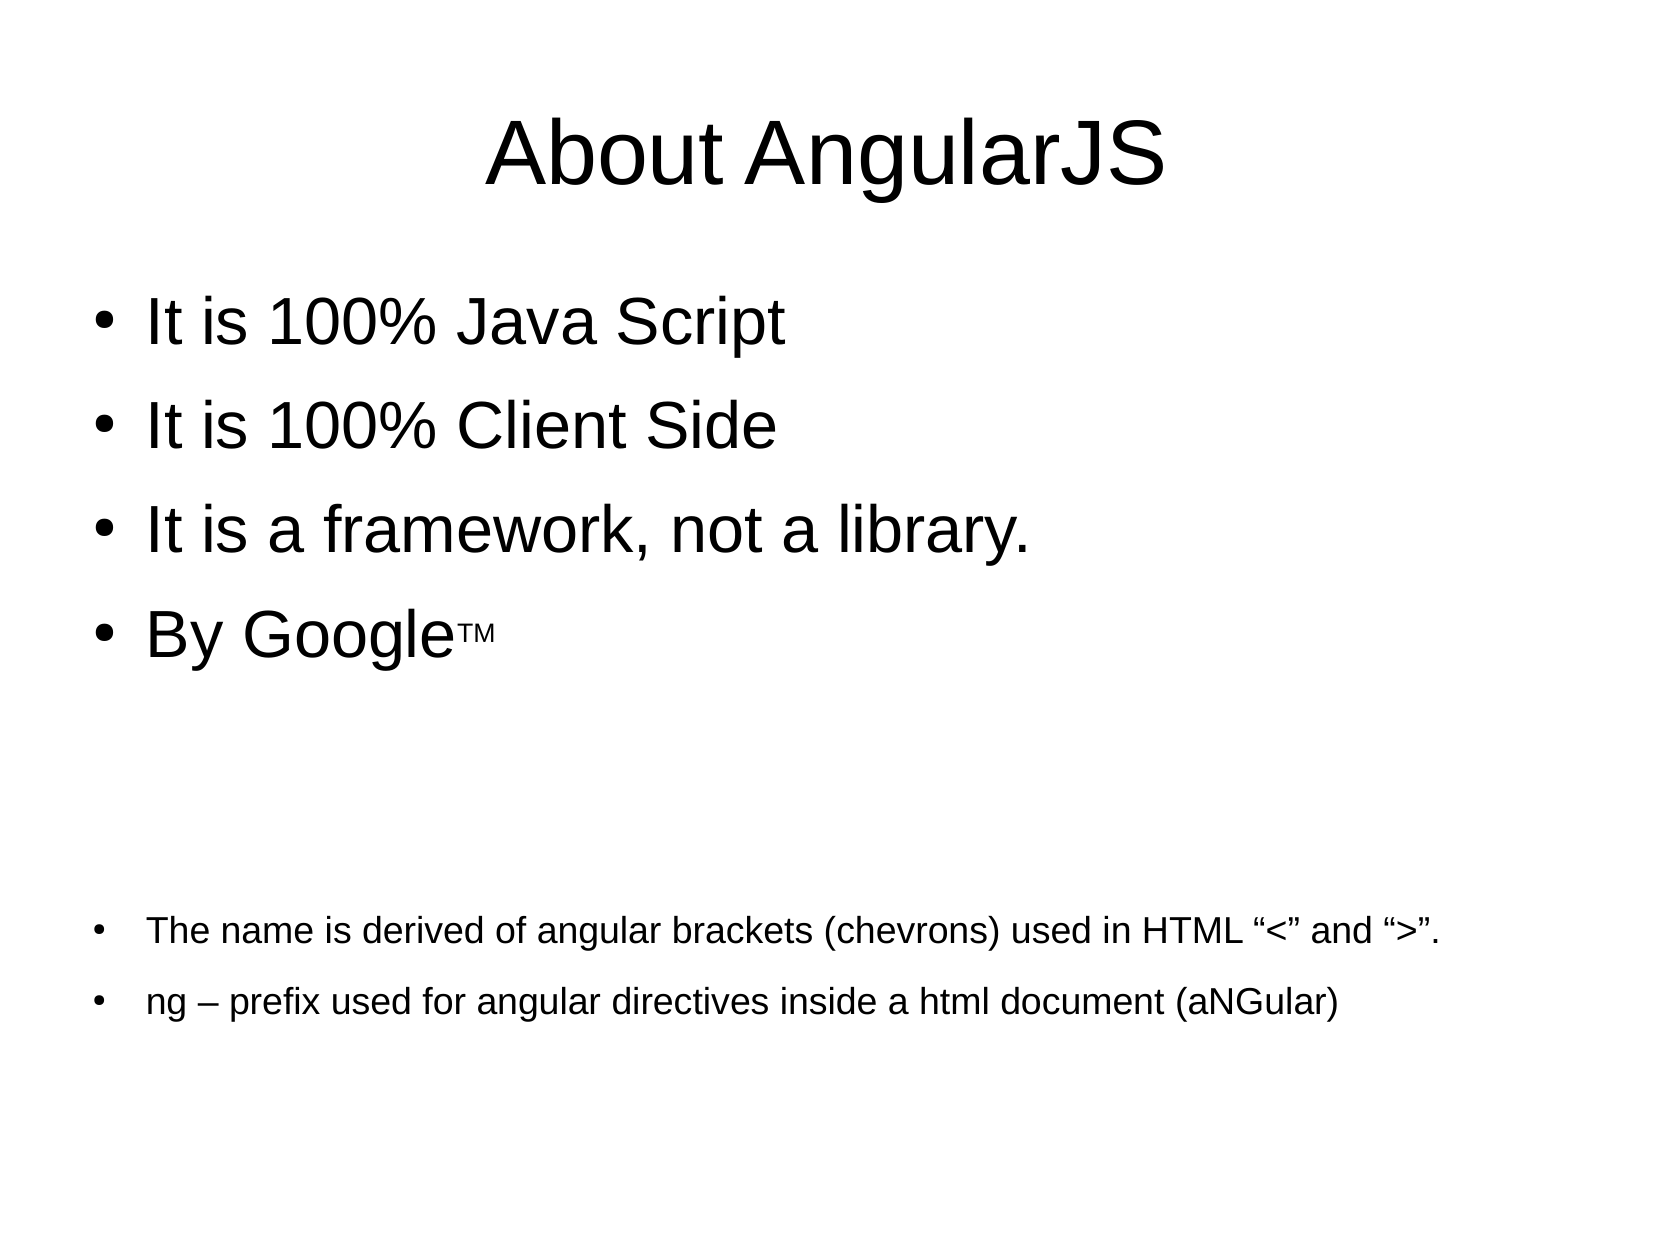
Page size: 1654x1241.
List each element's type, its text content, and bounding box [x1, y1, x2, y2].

title About AngularJS [82, 56, 1571, 250]
list It is 100% Java Script It is 100% Client Side It is a framework, not a library. By GoogleTM The name is derived of angular brackets (chevrons) used in HTML “<” and “>”. ng – prefix used for angular directives inside a html document (aNGular) [75, 283, 1564, 1088]
